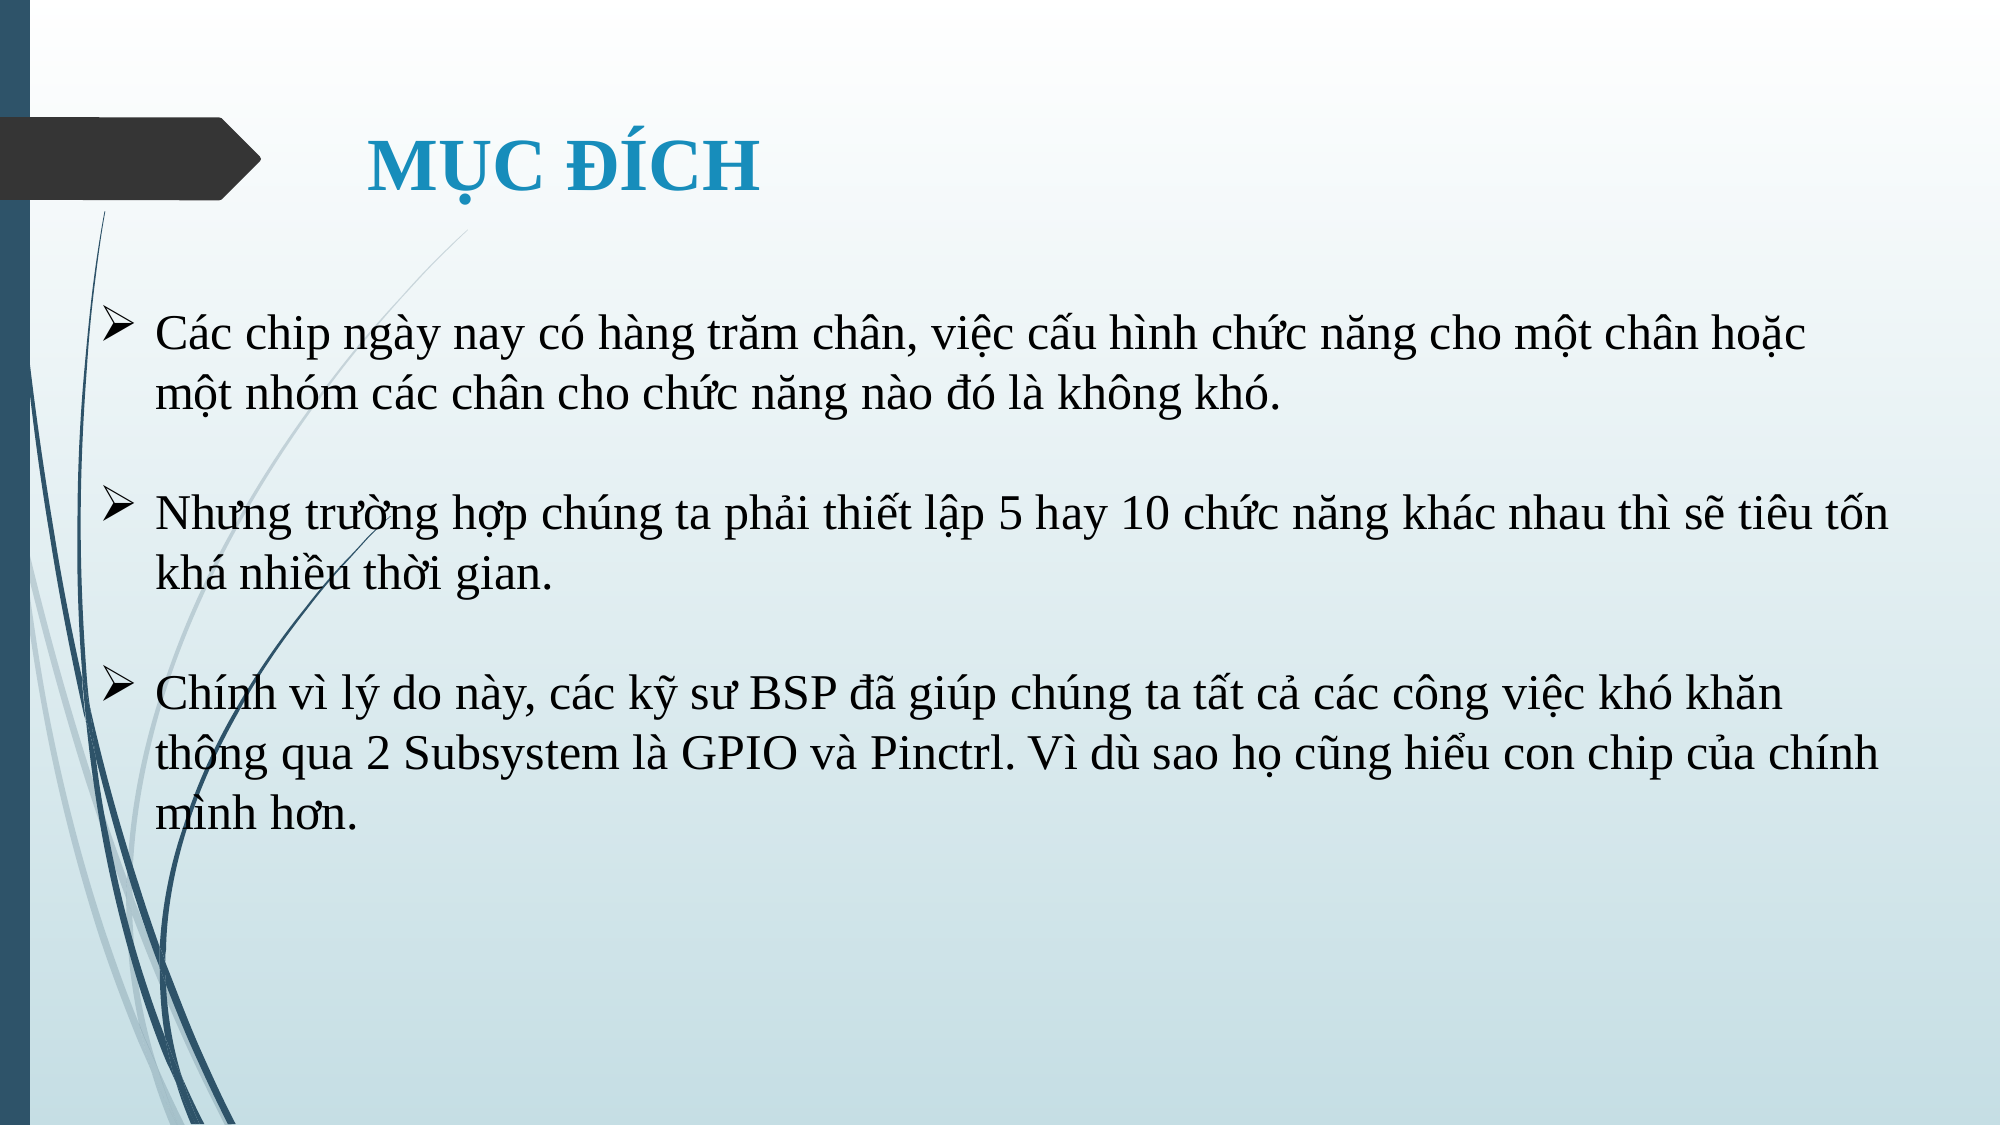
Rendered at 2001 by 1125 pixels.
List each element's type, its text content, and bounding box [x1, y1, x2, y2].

title MỤC ĐÍCH [352, 108, 1815, 292]
text_box Các chip ngày nay có hàng trăm chân, việc cấu hình chức năng cho một chân hoặc một nhóm các chân cho chức năng nào đó là không khó. Nhưng trường hợp chúng ta phải thiết lập 5 hay 10 chức năng khác nhau thì sẽ tiêu tốn khá nhiều thời gian. Chính vì lý do này, các kỹ sư BSP đã giúp chúng ta tất cả các công việc khó khăn thông qua 2 Subsystem là GPIO và Pinctrl. Vì dù sao họ cũng hiểu con chip của chính mình hơn. [84, 292, 1910, 848]
